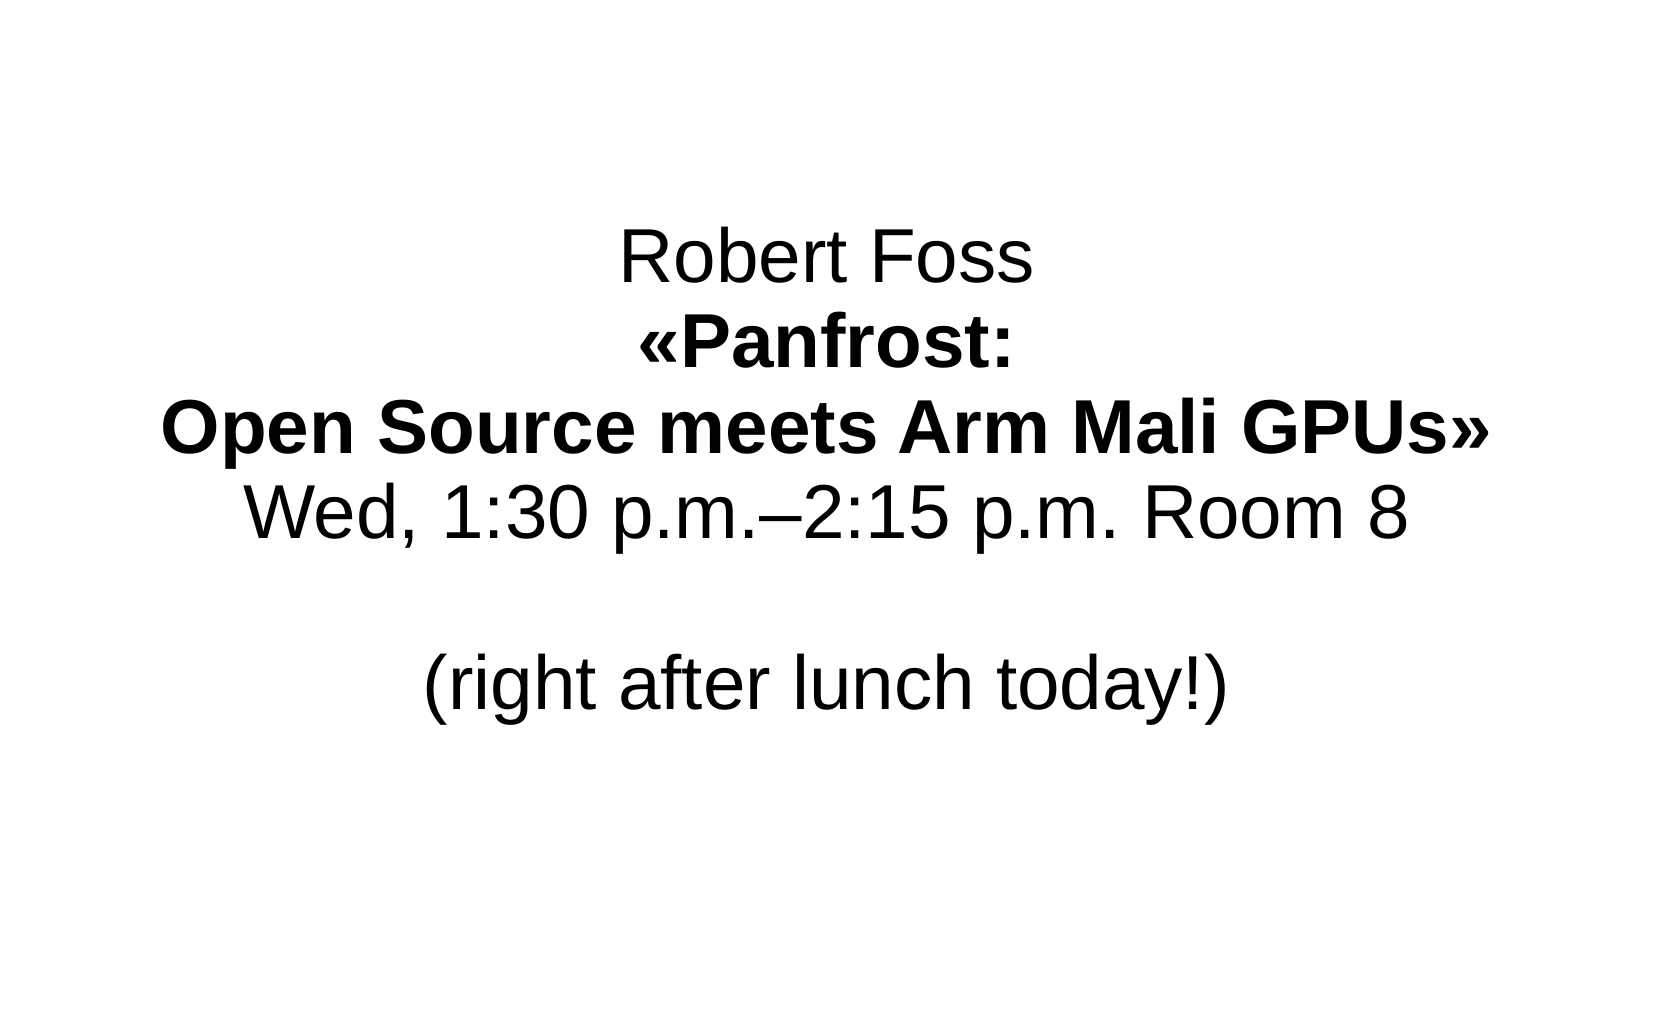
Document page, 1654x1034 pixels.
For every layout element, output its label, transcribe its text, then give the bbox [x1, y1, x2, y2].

title Robert Foss «Panfrost: Open Source meets Arm Mali GPUs» Wed, 1:30 p.m.–2:15 p.m. Room 8 (right after lunch today!) [82, 41, 1571, 898]
